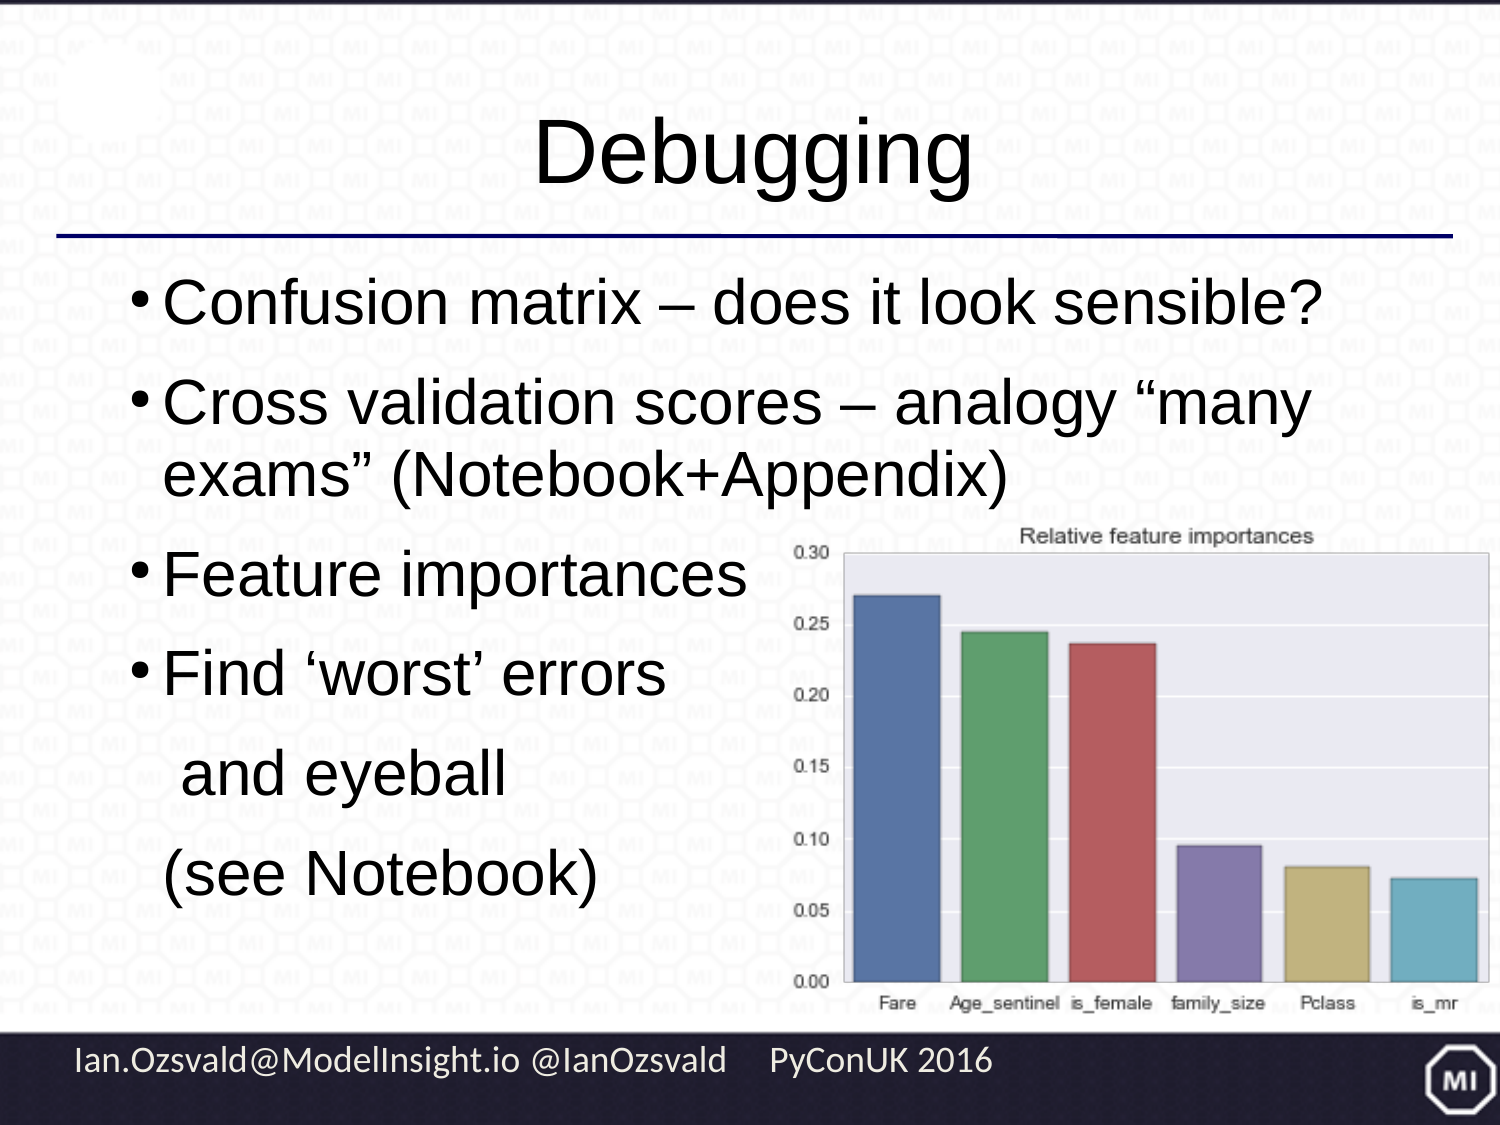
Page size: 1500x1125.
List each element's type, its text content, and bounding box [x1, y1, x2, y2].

title Debugging [56, 59, 1453, 247]
picture [0, 0, 1500, 1125]
list Confusion matrix – does it look sensible? Cross validation scores – analogy “many exams” (Notebook+Appendix) Feature importances Find ‘worst’ errors and eyeball (see Notebook) [75, 263, 1395, 916]
